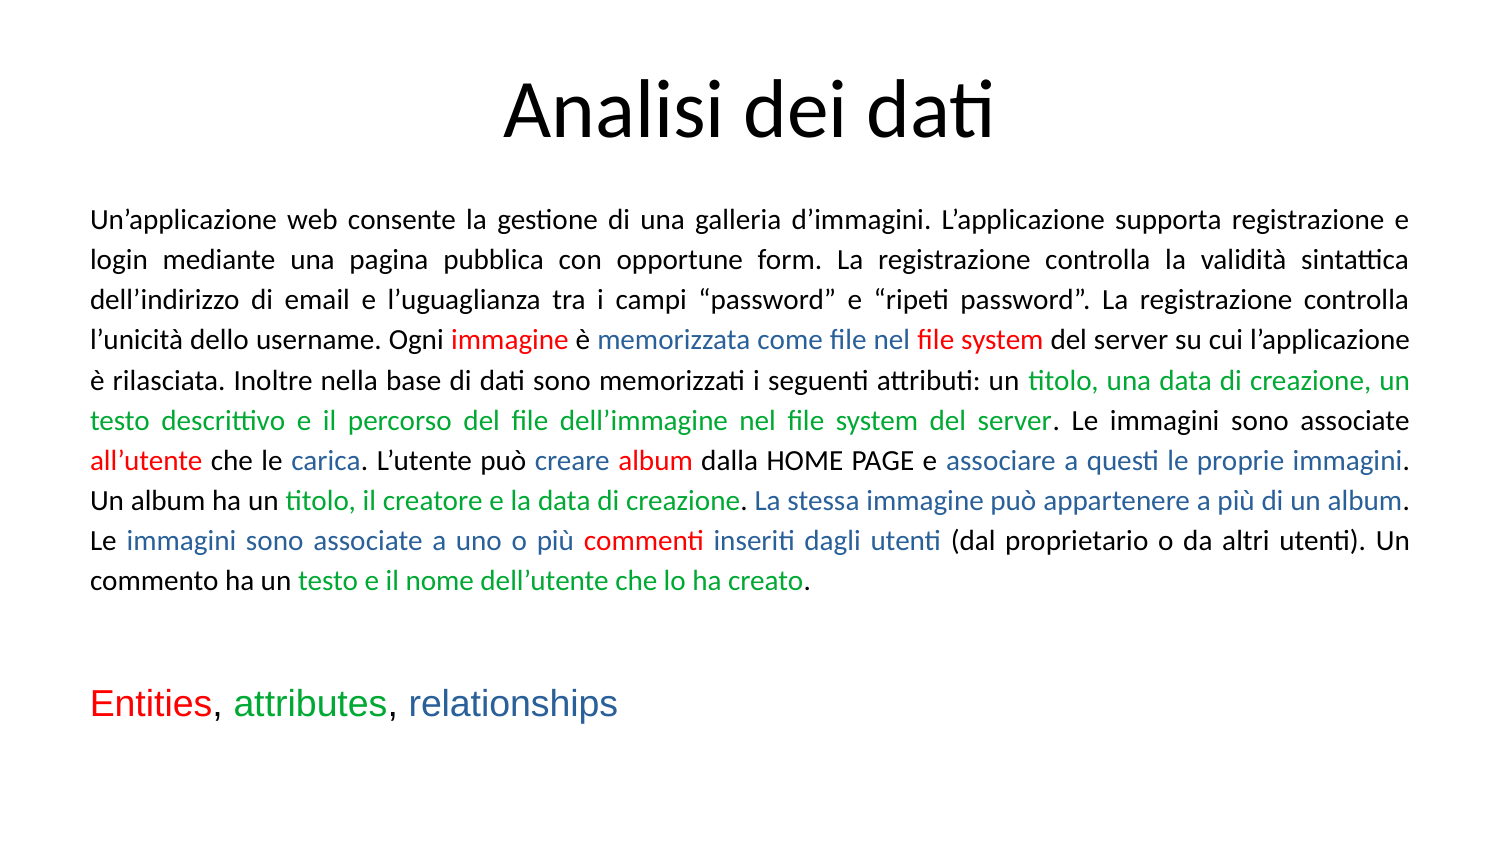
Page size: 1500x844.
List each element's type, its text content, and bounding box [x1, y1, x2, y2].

title Analisi dei dati [75, 33, 1425, 175]
list Un’applicazione web consente la gestione di una galleria d’immagini. L’applicazione supporta registrazione e login mediante una pagina pubblica con opportune form. La registrazione controlla la validità sintattica dell’indirizzo di email e l’uguaglianza tra i campi “password” e “ripeti password”. La registrazione controlla l’unicità dello username. Ogni immagine è memorizzata come file nel file system del server su cui l’applicazione è rilasciata. Inoltre nella base di dati sono memorizzati i seguenti attributi: un titolo, una data di creazione, un testo descrittivo e il percorso del file dell’immagine nel file system del server. Le immagini sono associate all’utente che le carica. L’utente può creare album dalla HOME PAGE e associare a questi le proprie immagini. Un album ha un titolo, il creatore e la data di creazione. La stessa immagine può appartenere a più di un album. Le immagini sono associate a uno o più commenti inseriti dagli utenti (dal proprietario o da altri utenti). Un commento ha un testo e il nome dell’utente che lo ha creato. [75, 187, 1426, 638]
text_box Entities, attributes, relationships [75, 675, 1313, 751]
